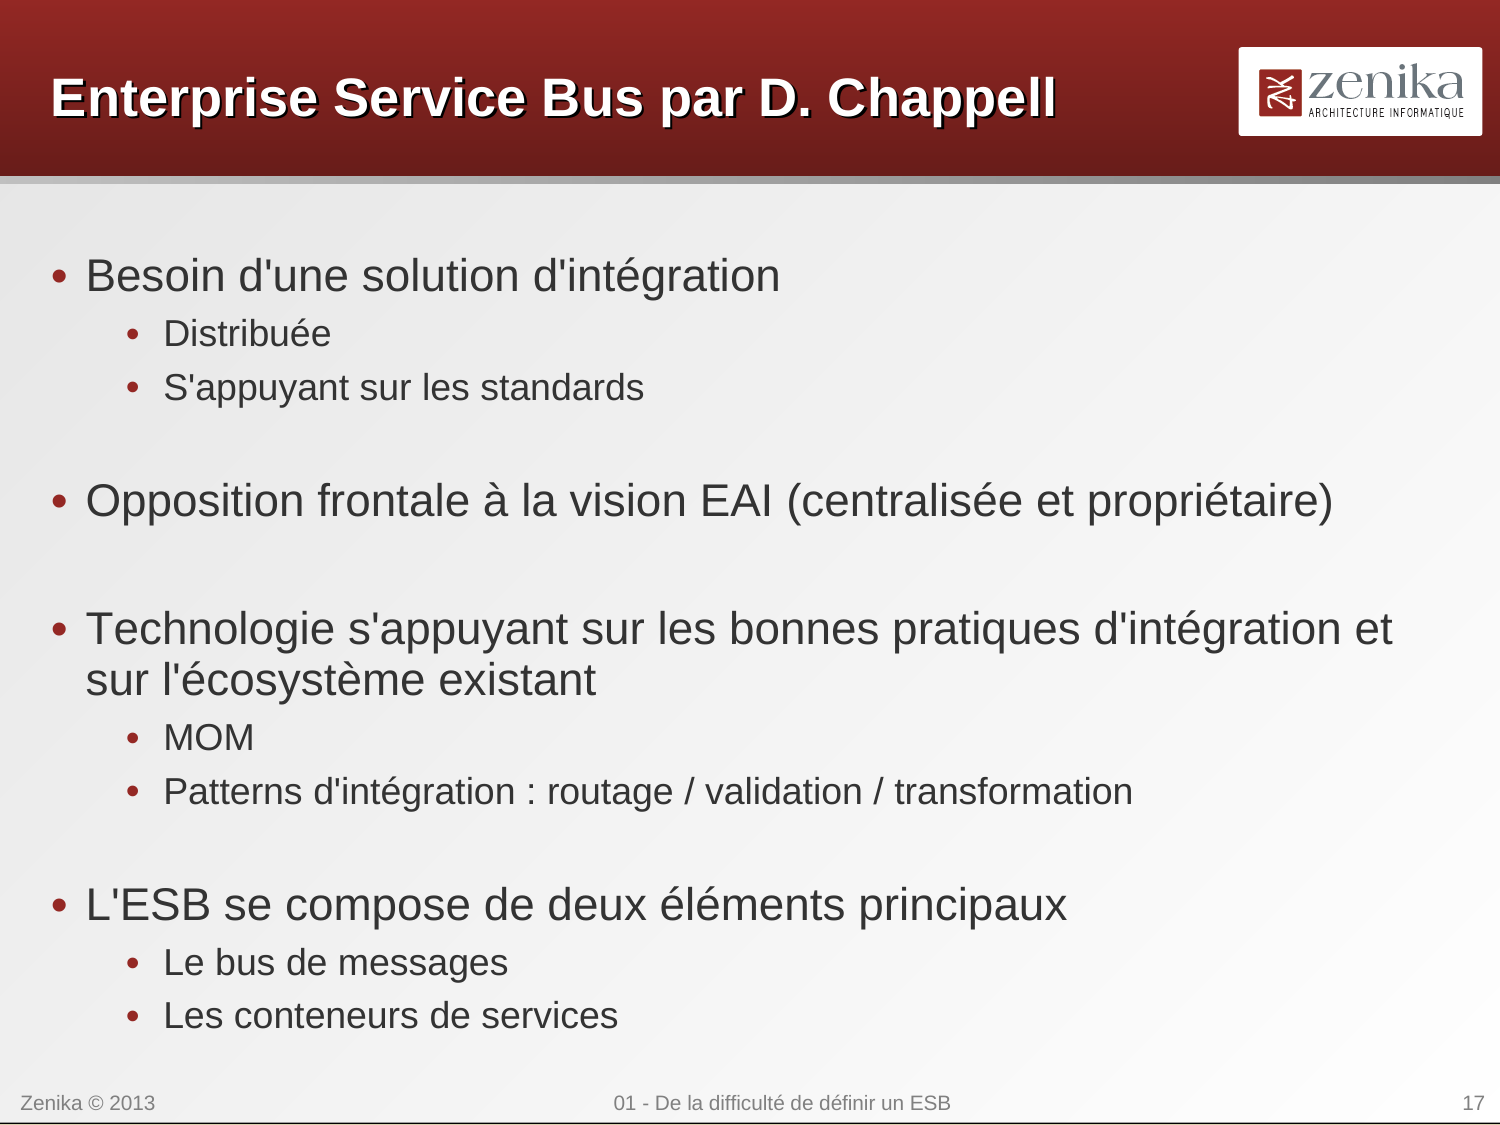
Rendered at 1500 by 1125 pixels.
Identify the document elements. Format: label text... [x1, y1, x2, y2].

title Enterprise Service Bus par D. Chappell [50, 22, 1206, 172]
picture [1257, 58, 1464, 125]
list Besoin d'une solution d'intégration Distribuée S'appuyant sur les standards Opposition frontale à la vision EAI (centralisée et propriétaire) Technologie s'appuyant sur les bonnes pratiques d'intégration et sur l'écosystème existant MOM Patterns d'intégration : routage / validation / transformation L'ESB se compose de deux éléments principaux Le bus de messages Les conteneurs de services [50, 249, 1435, 1064]
